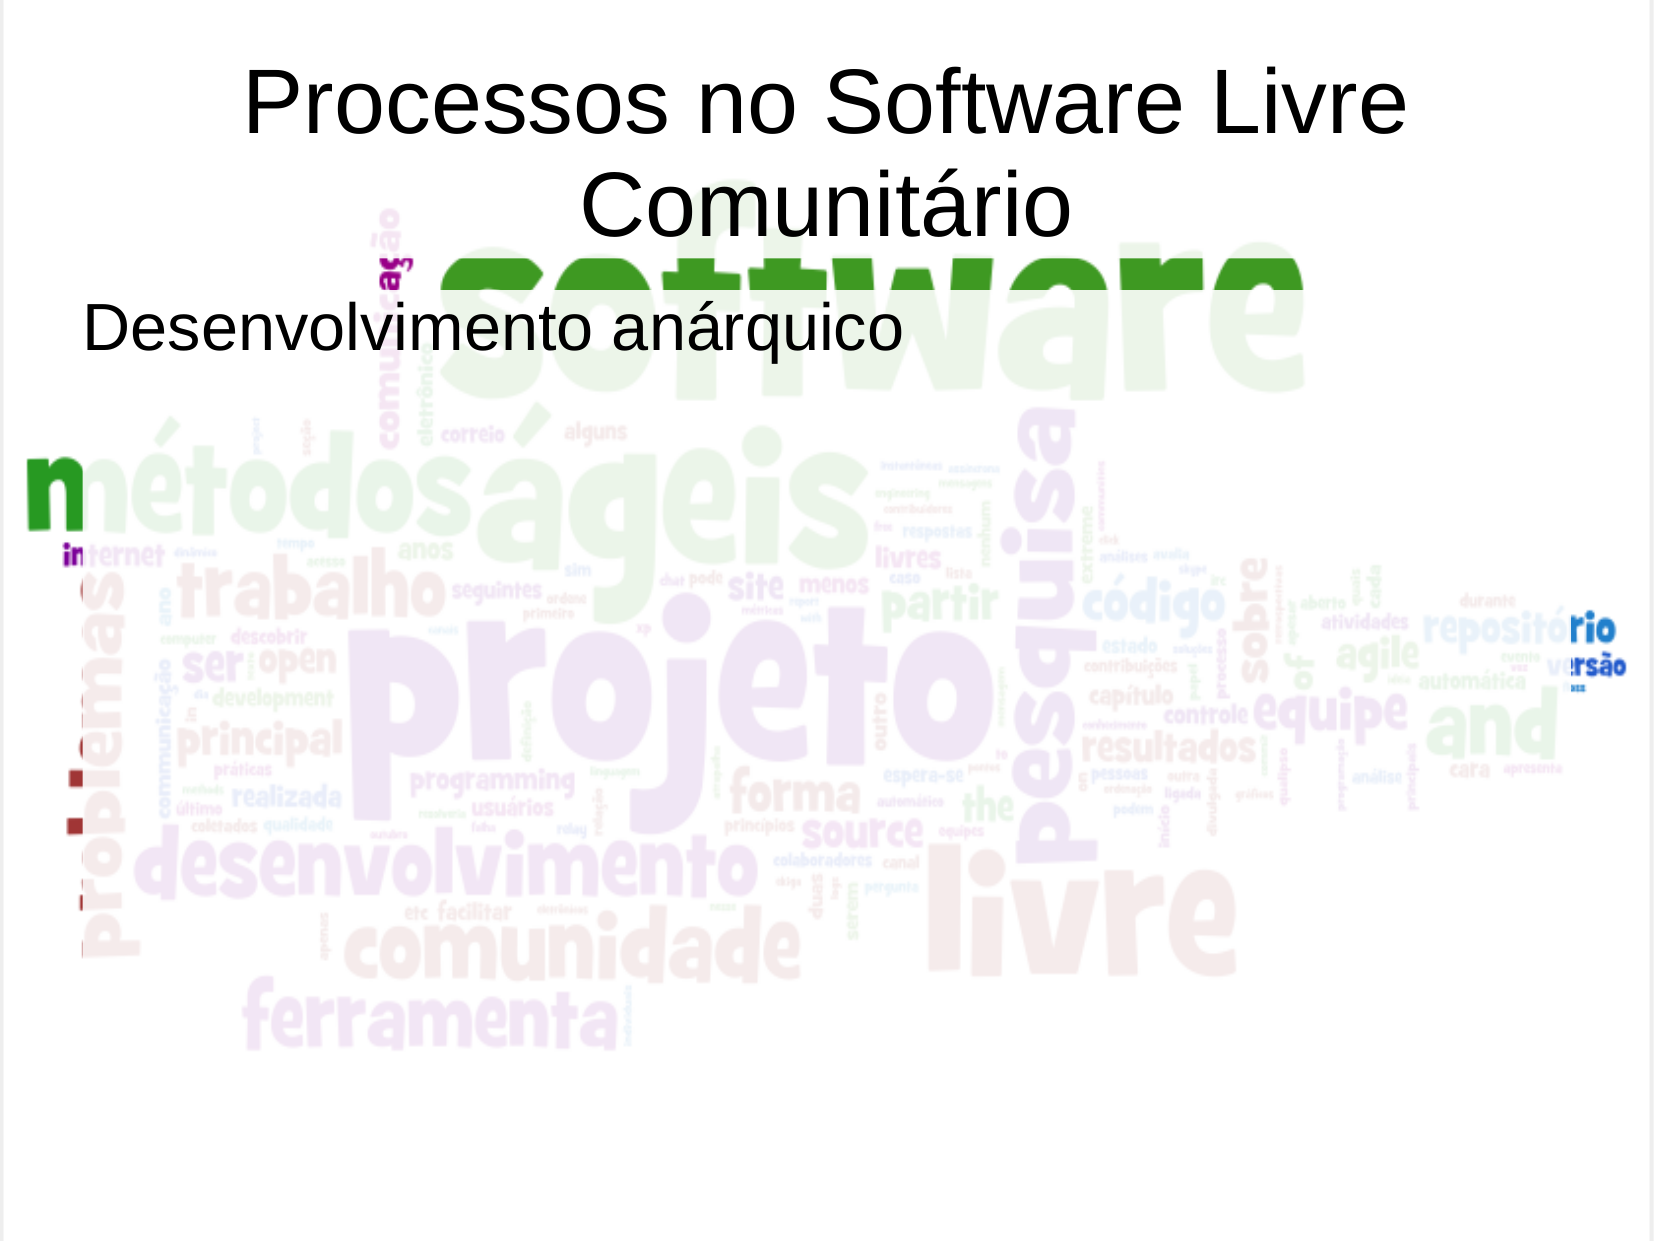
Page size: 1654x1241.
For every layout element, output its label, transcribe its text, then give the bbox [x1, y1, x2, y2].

title Processos no Software Livre Comunitário [82, 47, 1571, 259]
picture [0, 0, 1654, 1241]
list Desenvolvimento anárquico [82, 290, 1571, 1109]
